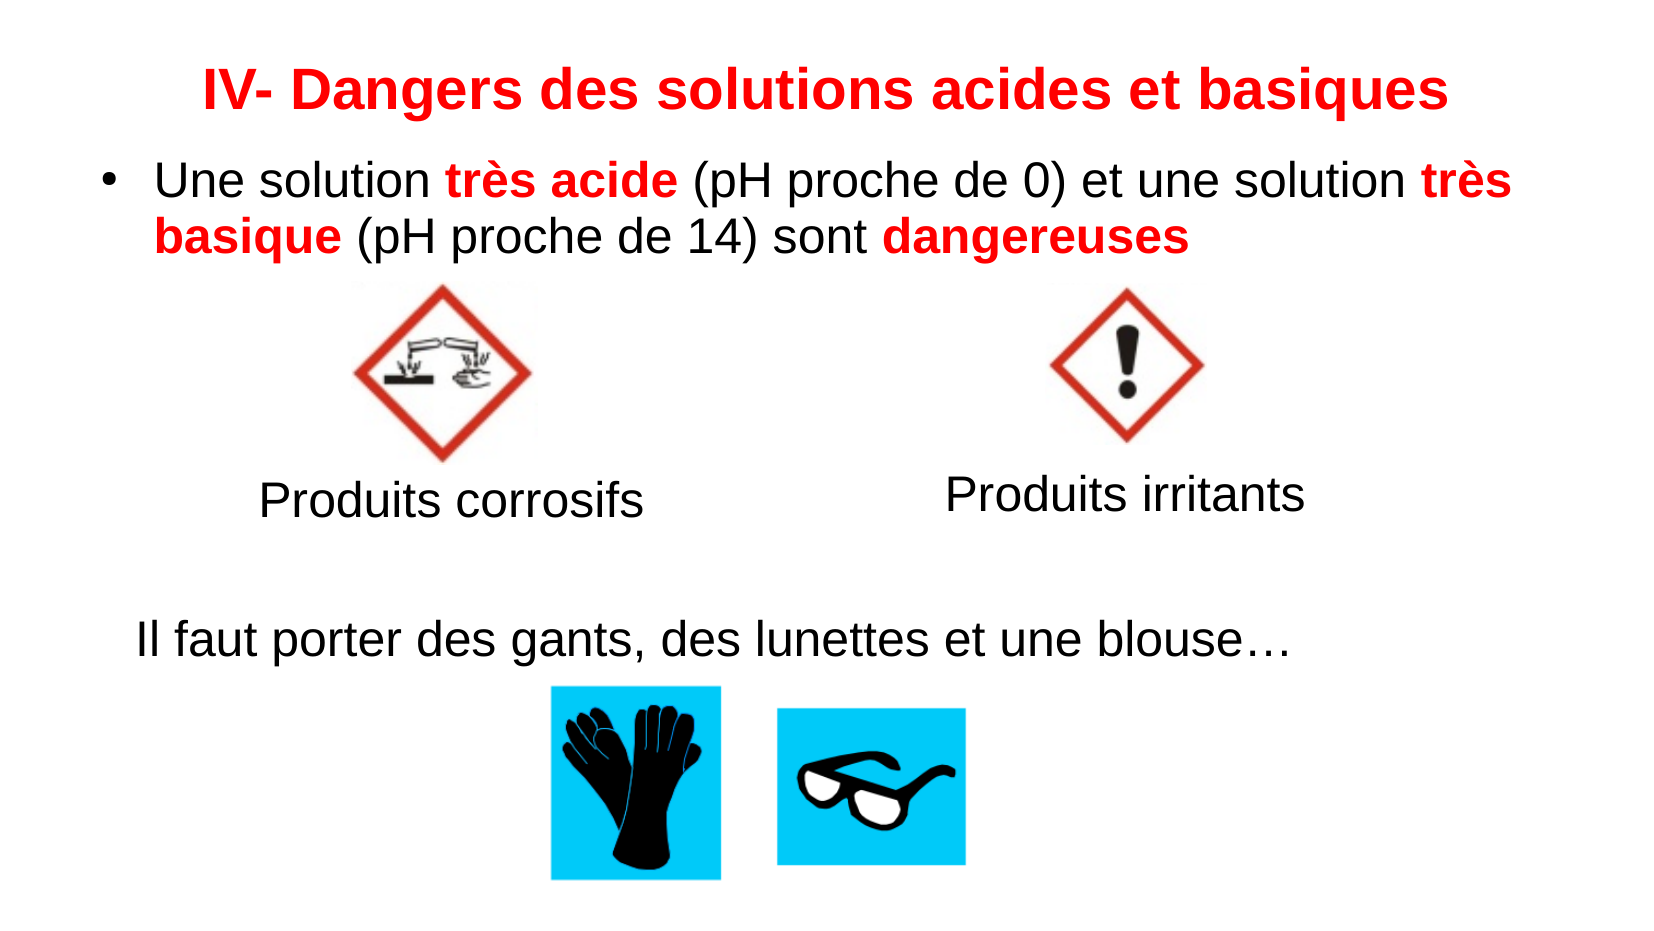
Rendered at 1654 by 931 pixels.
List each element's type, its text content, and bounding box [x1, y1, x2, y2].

picture [543, 679, 976, 887]
title IV- Dangers des solutions acides et basiques [82, 42, 1571, 137]
list Une solution très acide (pH proche de 0) et une solution très basique (pH proche de 14) sont dangereuses [82, 152, 1571, 287]
picture [1045, 283, 1207, 445]
picture [351, 281, 538, 465]
text_box Produits corrosifs [243, 464, 676, 536]
text_box Il faut porter des gants, des lunettes et une blouse… [120, 604, 1396, 680]
text_box Produits irritants [929, 458, 1321, 530]
